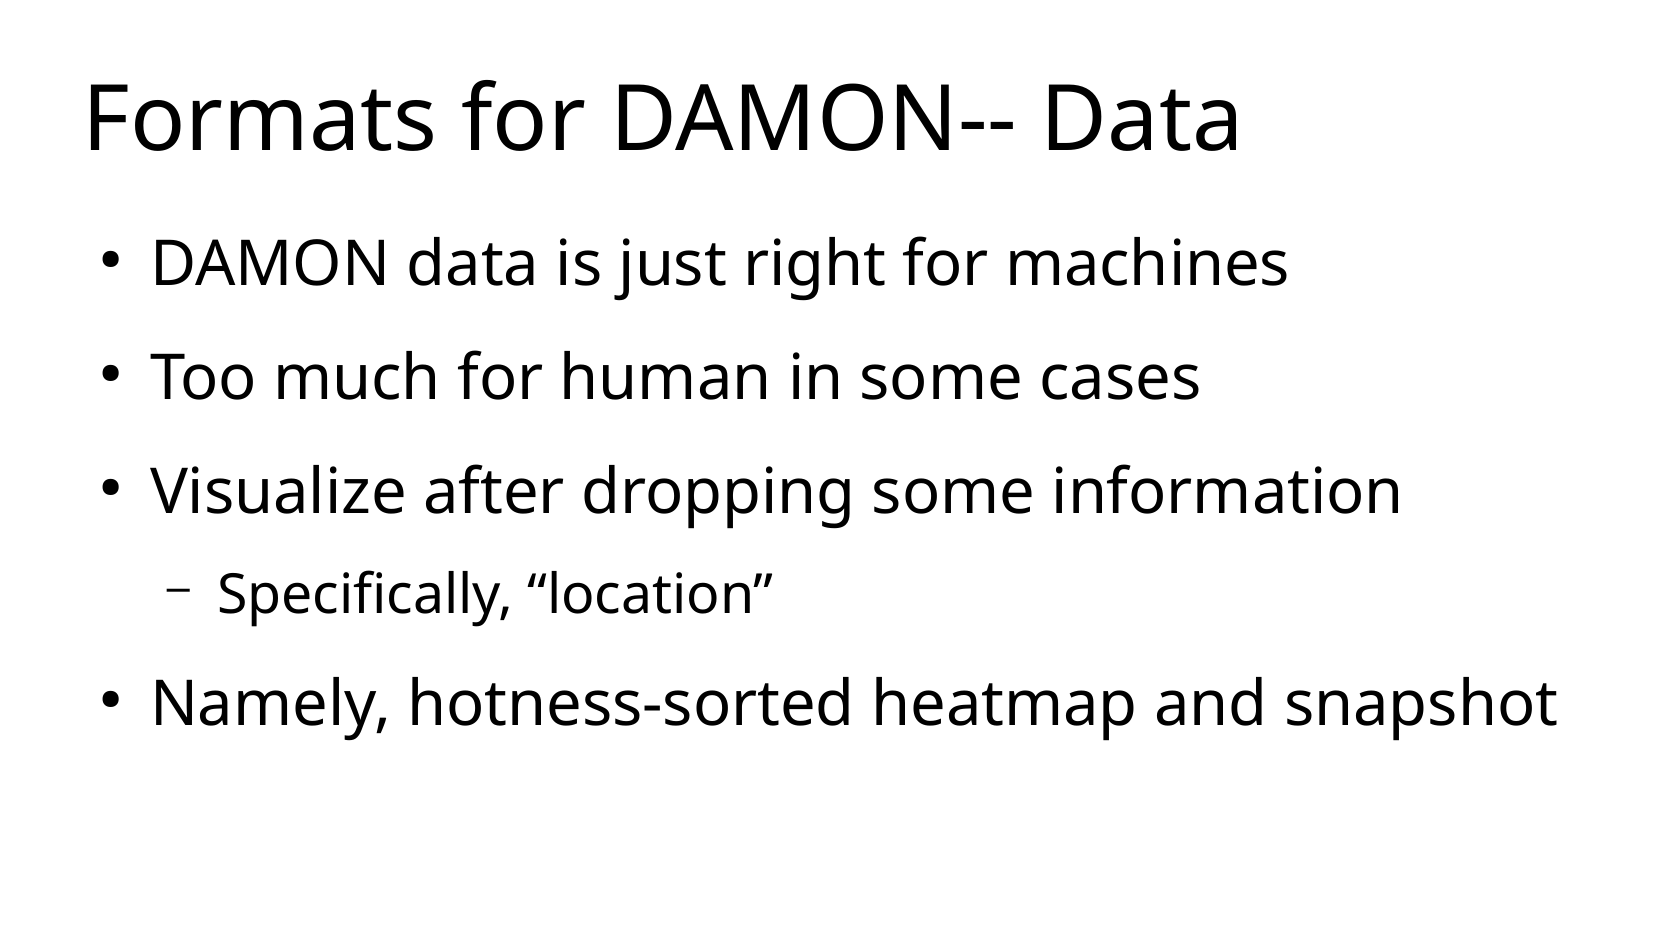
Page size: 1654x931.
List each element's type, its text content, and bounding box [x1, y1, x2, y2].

title Formats for DAMON-- Data [82, 37, 1571, 193]
list DAMON data is just right for machines Too much for human in some cases Visualize after dropping some information Specifically, “location” Namely, hotness-sorted heatmap and snapshot [82, 217, 1571, 758]
